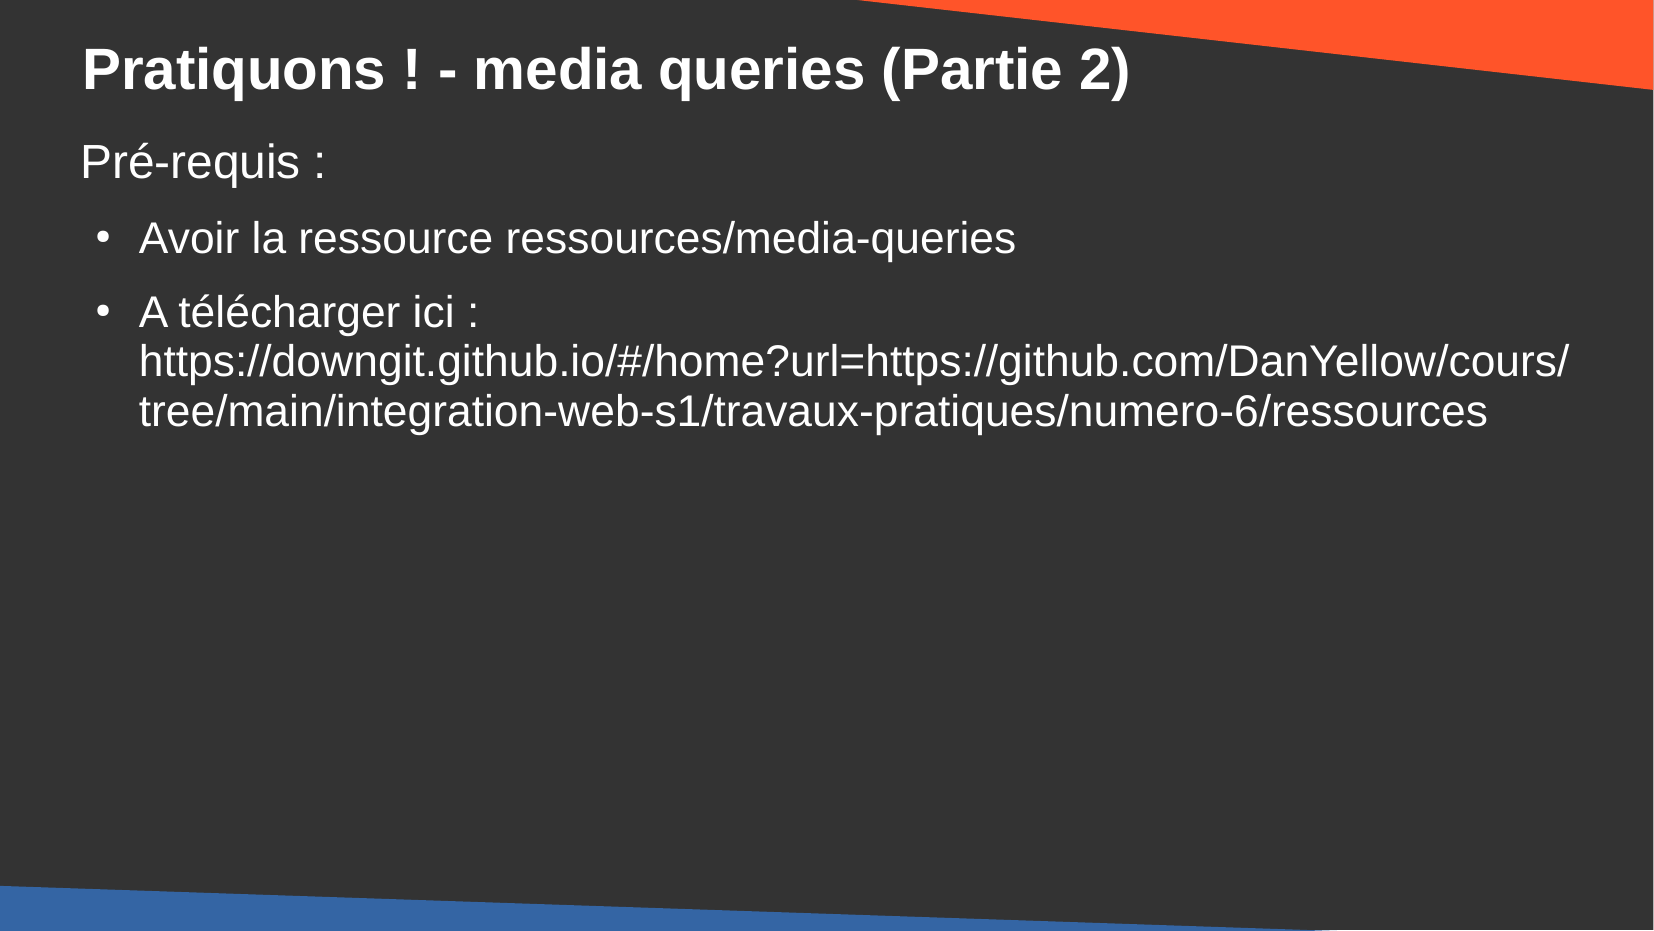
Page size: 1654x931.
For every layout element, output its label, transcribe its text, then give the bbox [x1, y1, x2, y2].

text_box [0, 885, 1337, 931]
title Pratiquons ! - media queries (Partie 2) [82, 37, 1571, 114]
list Pré-requis : Avoir la ressource ressources/media-queries A télécharger ici : https://downgit.github.io/#/home?url=https://github.com/DanYellow/cours/tree/main/integration-web-s1/travaux-pratiques/numero-6/ressources [80, 135, 1620, 473]
text_box [857, 0, 1654, 90]
